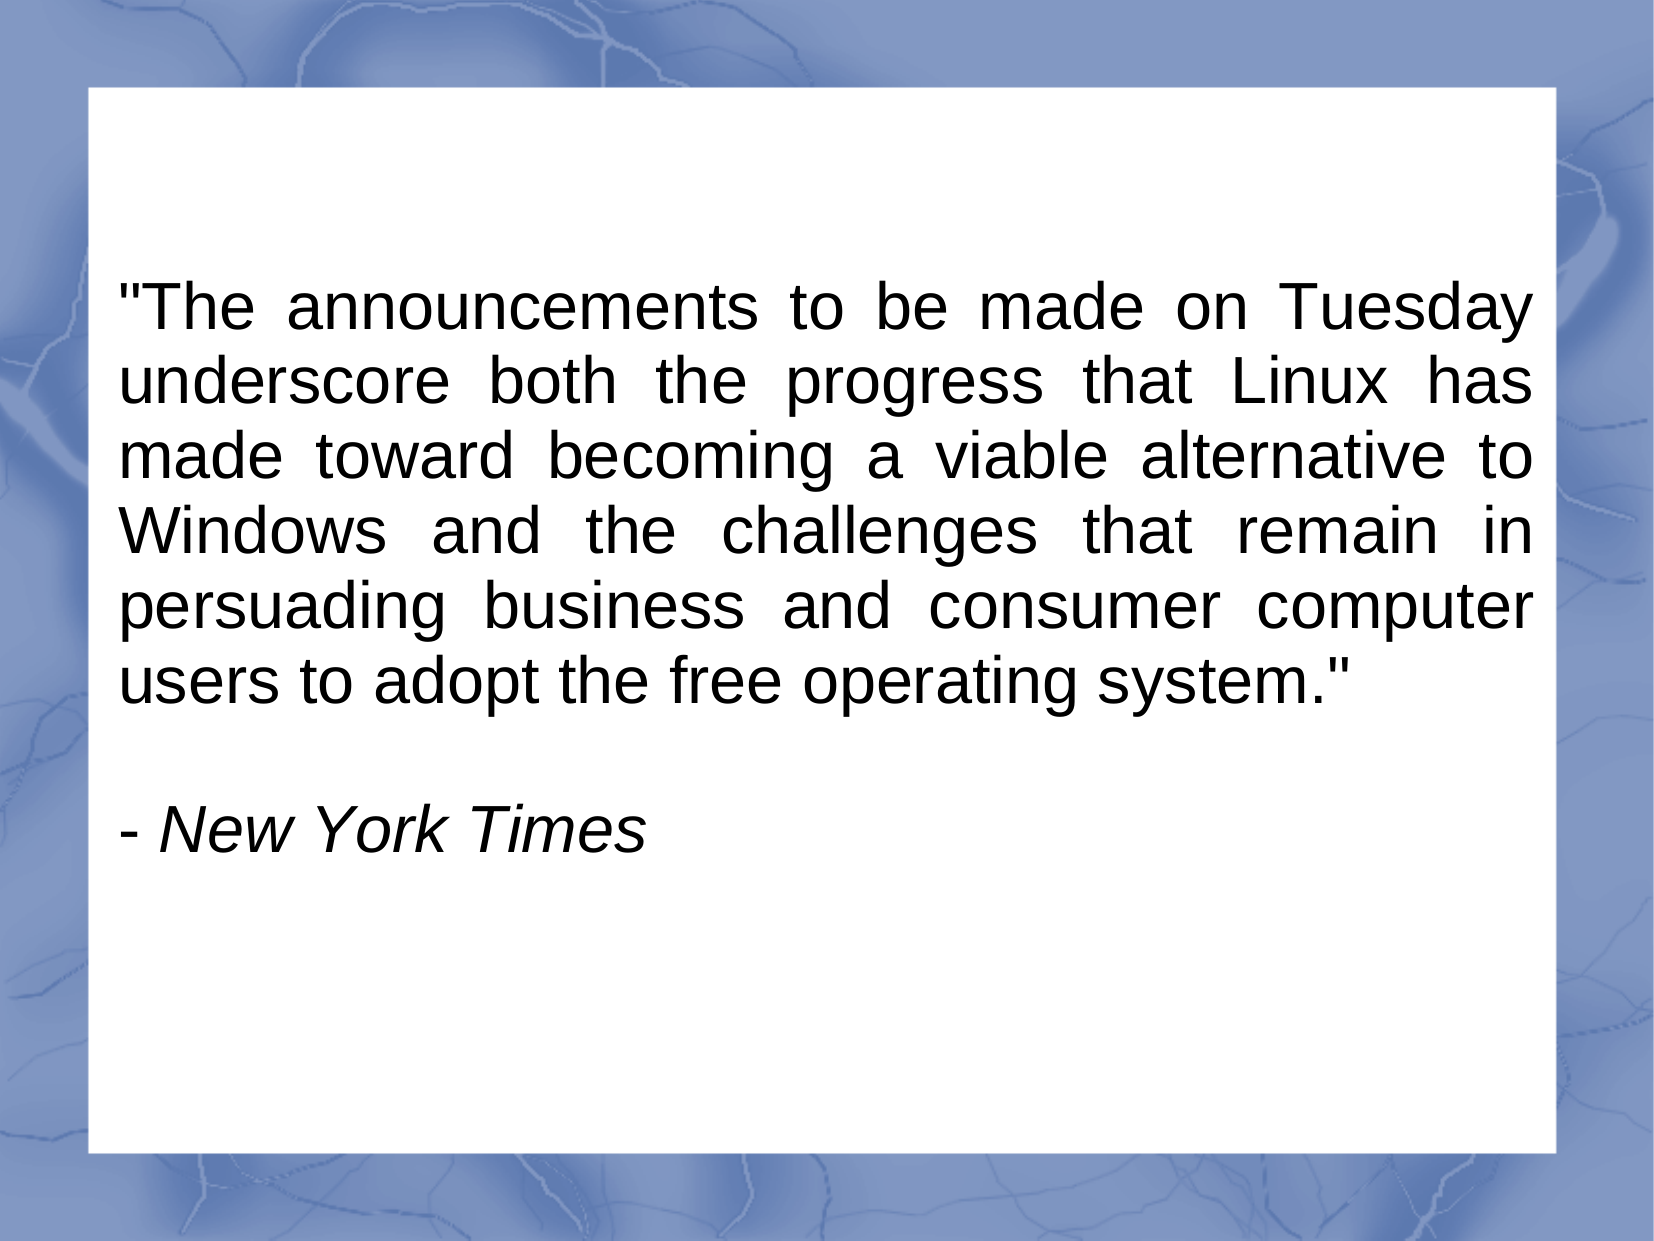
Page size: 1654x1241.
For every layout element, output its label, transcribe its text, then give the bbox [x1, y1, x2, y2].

subtitle "The announcements to be made on Tuesday underscore both the progress that Linux has made toward becoming a viable alternative to Windows and the challenges that remain in persuading business and consumer computer users to adopt the free operating system." - New York Times [118, 90, 1536, 1045]
picture [0, 0, 1654, 1241]
